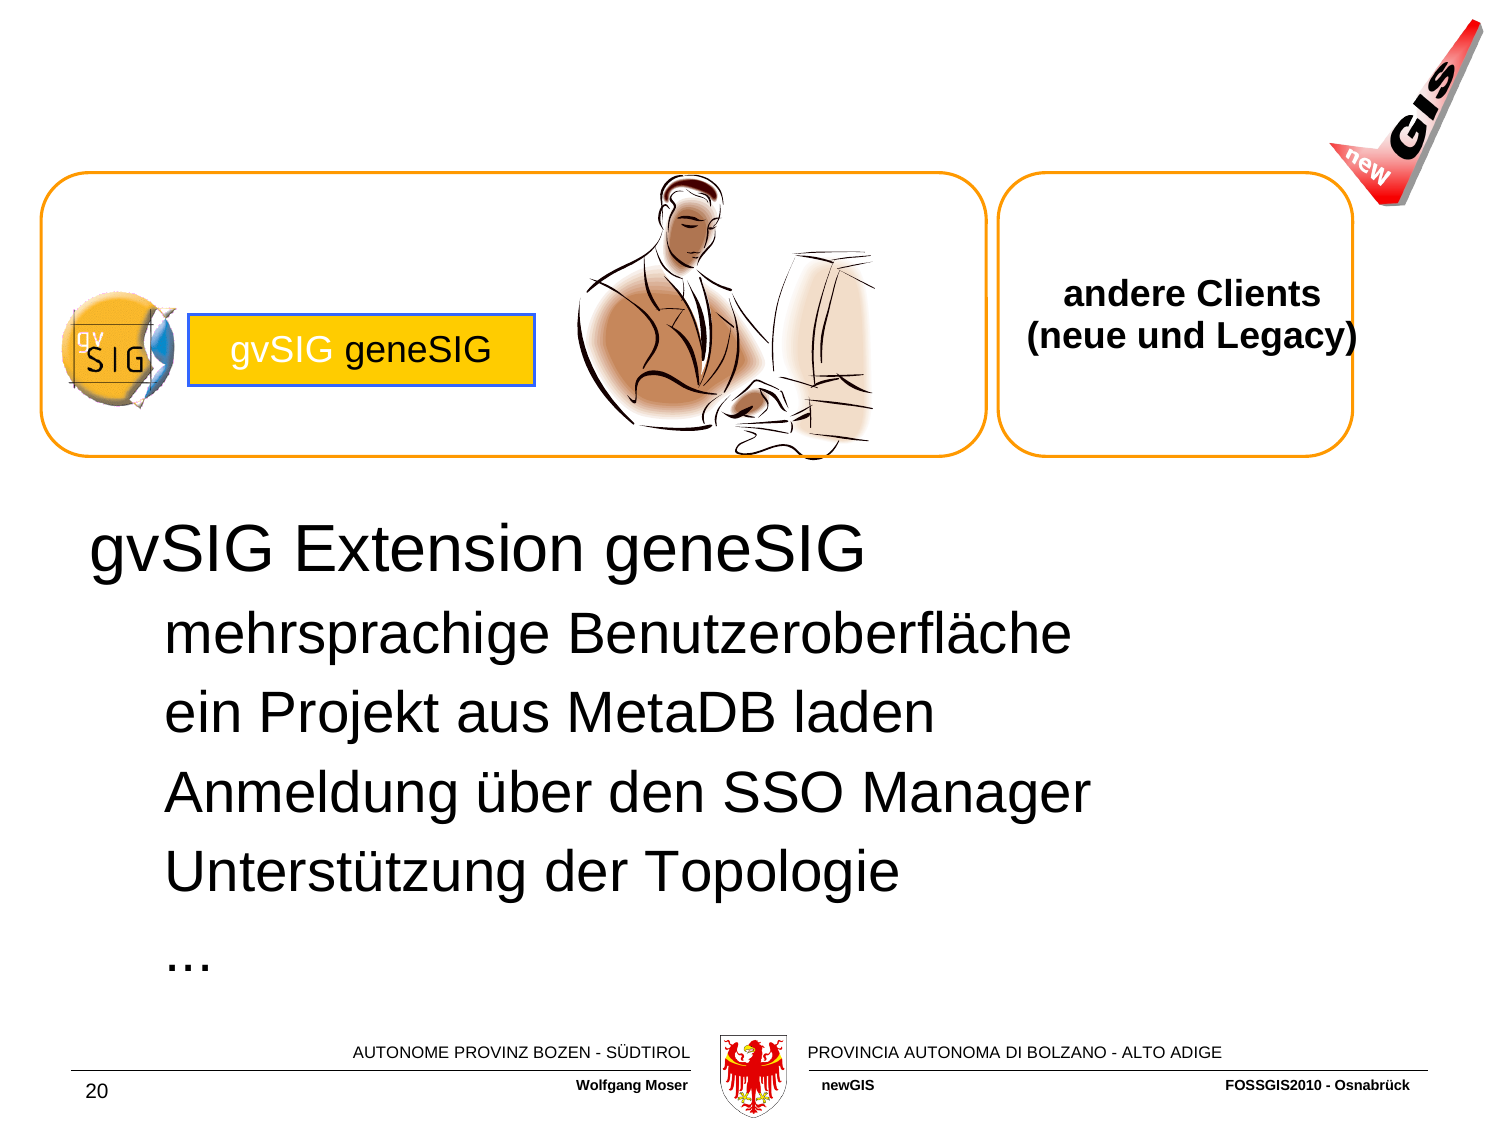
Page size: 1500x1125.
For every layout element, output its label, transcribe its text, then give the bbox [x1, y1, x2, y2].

picture [568, 175, 876, 454]
picture [1328, 18, 1485, 207]
text_box gvSIG geneSIG [188, 314, 535, 386]
picture [59, 290, 177, 410]
picture [568, 458, 876, 464]
text_box andere Clients (neue und Legacy) [998, 172, 1353, 457]
list gvSIG Extension geneSIG mehrsprachige Benutzeroberfläche ein Projekt aus MetaDB laden Anmeldung über den SSO Manager Unterstützung der Topologie ... [75, 503, 1426, 1125]
